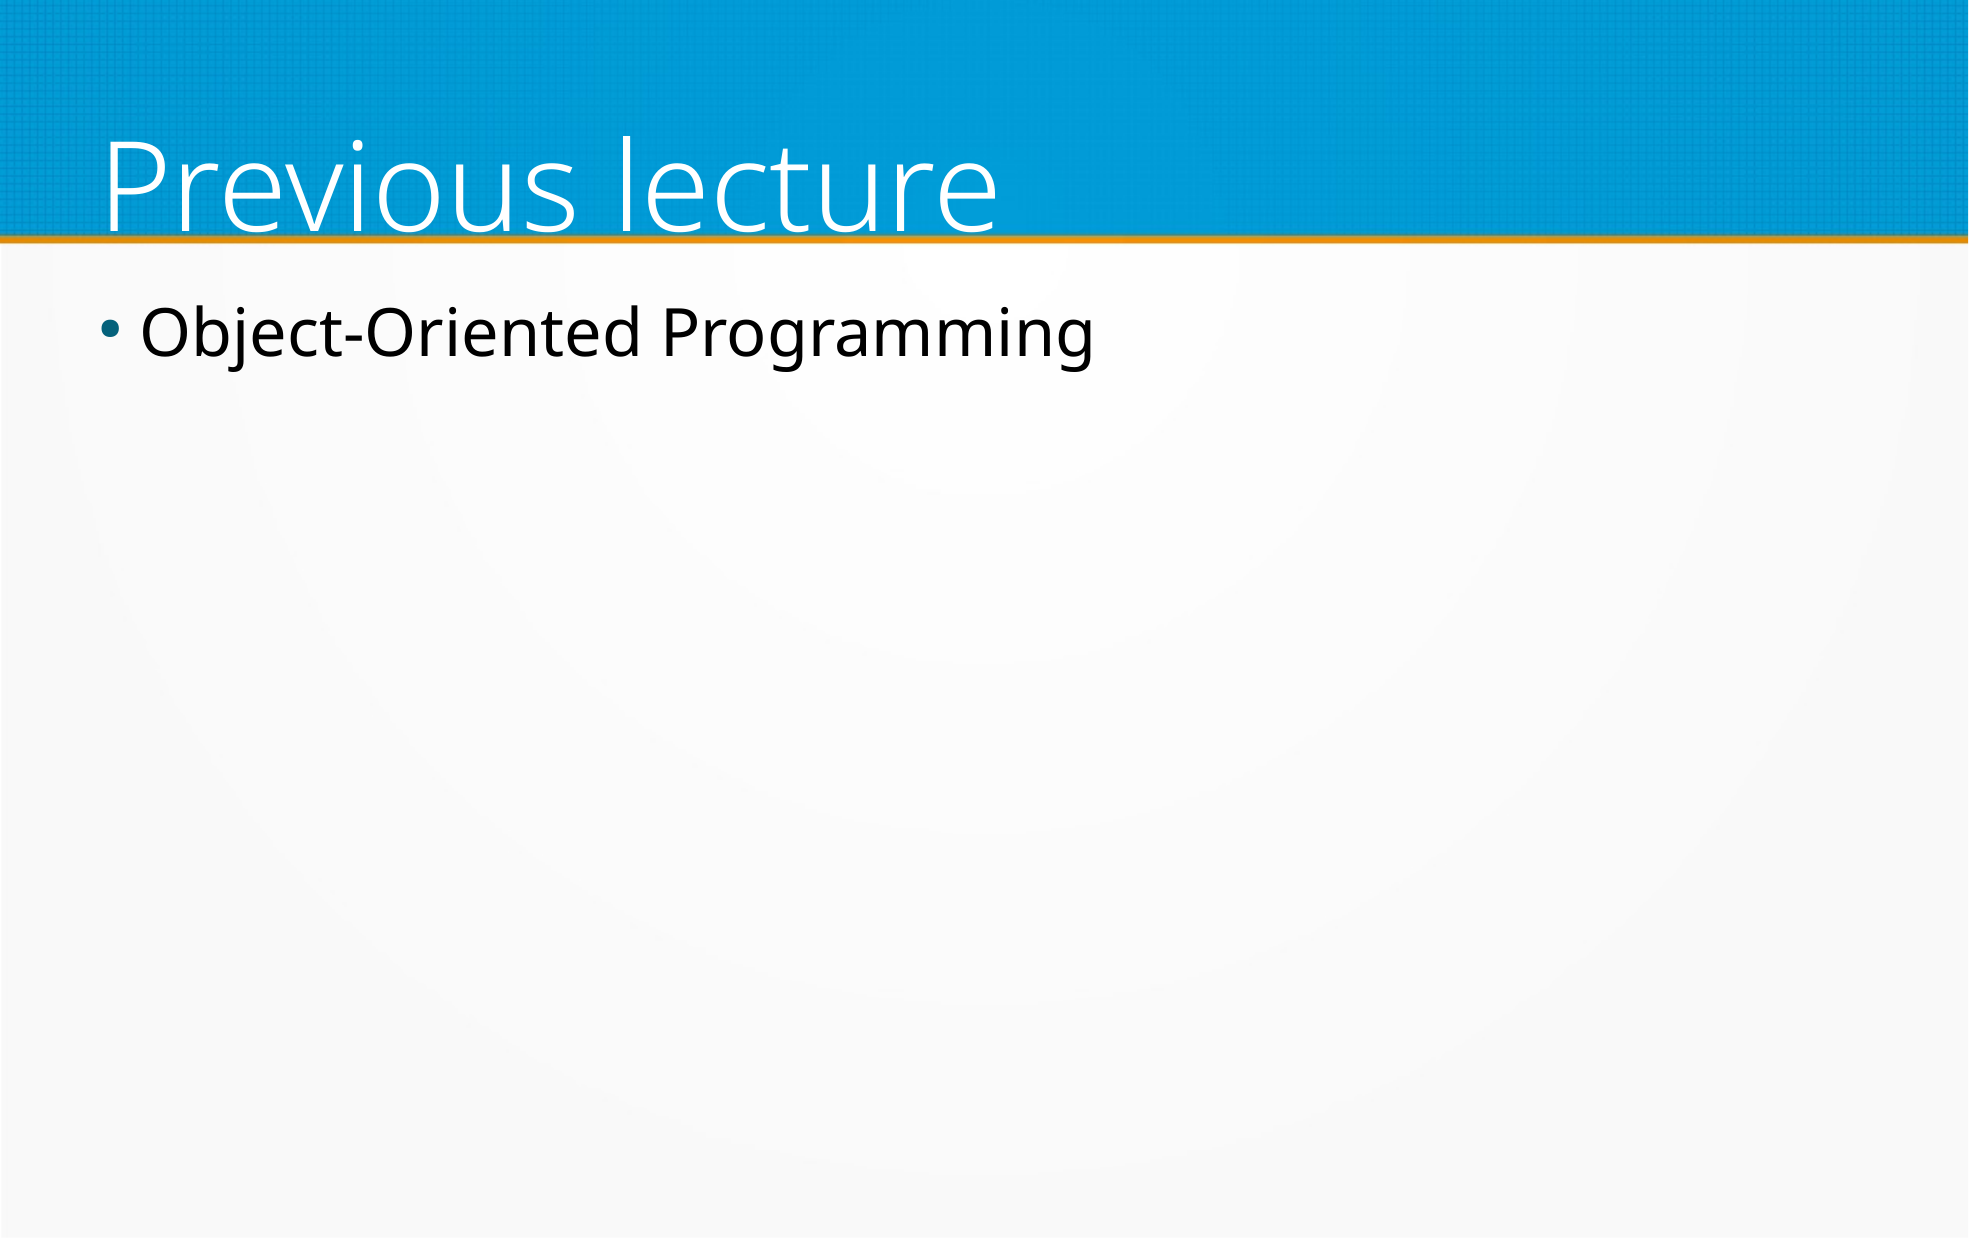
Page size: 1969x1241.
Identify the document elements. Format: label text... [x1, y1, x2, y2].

picture [0, 233, 1969, 1241]
list Object-Oriented Programming [98, 290, 1870, 1010]
title Previous lecture [98, 49, 1870, 257]
